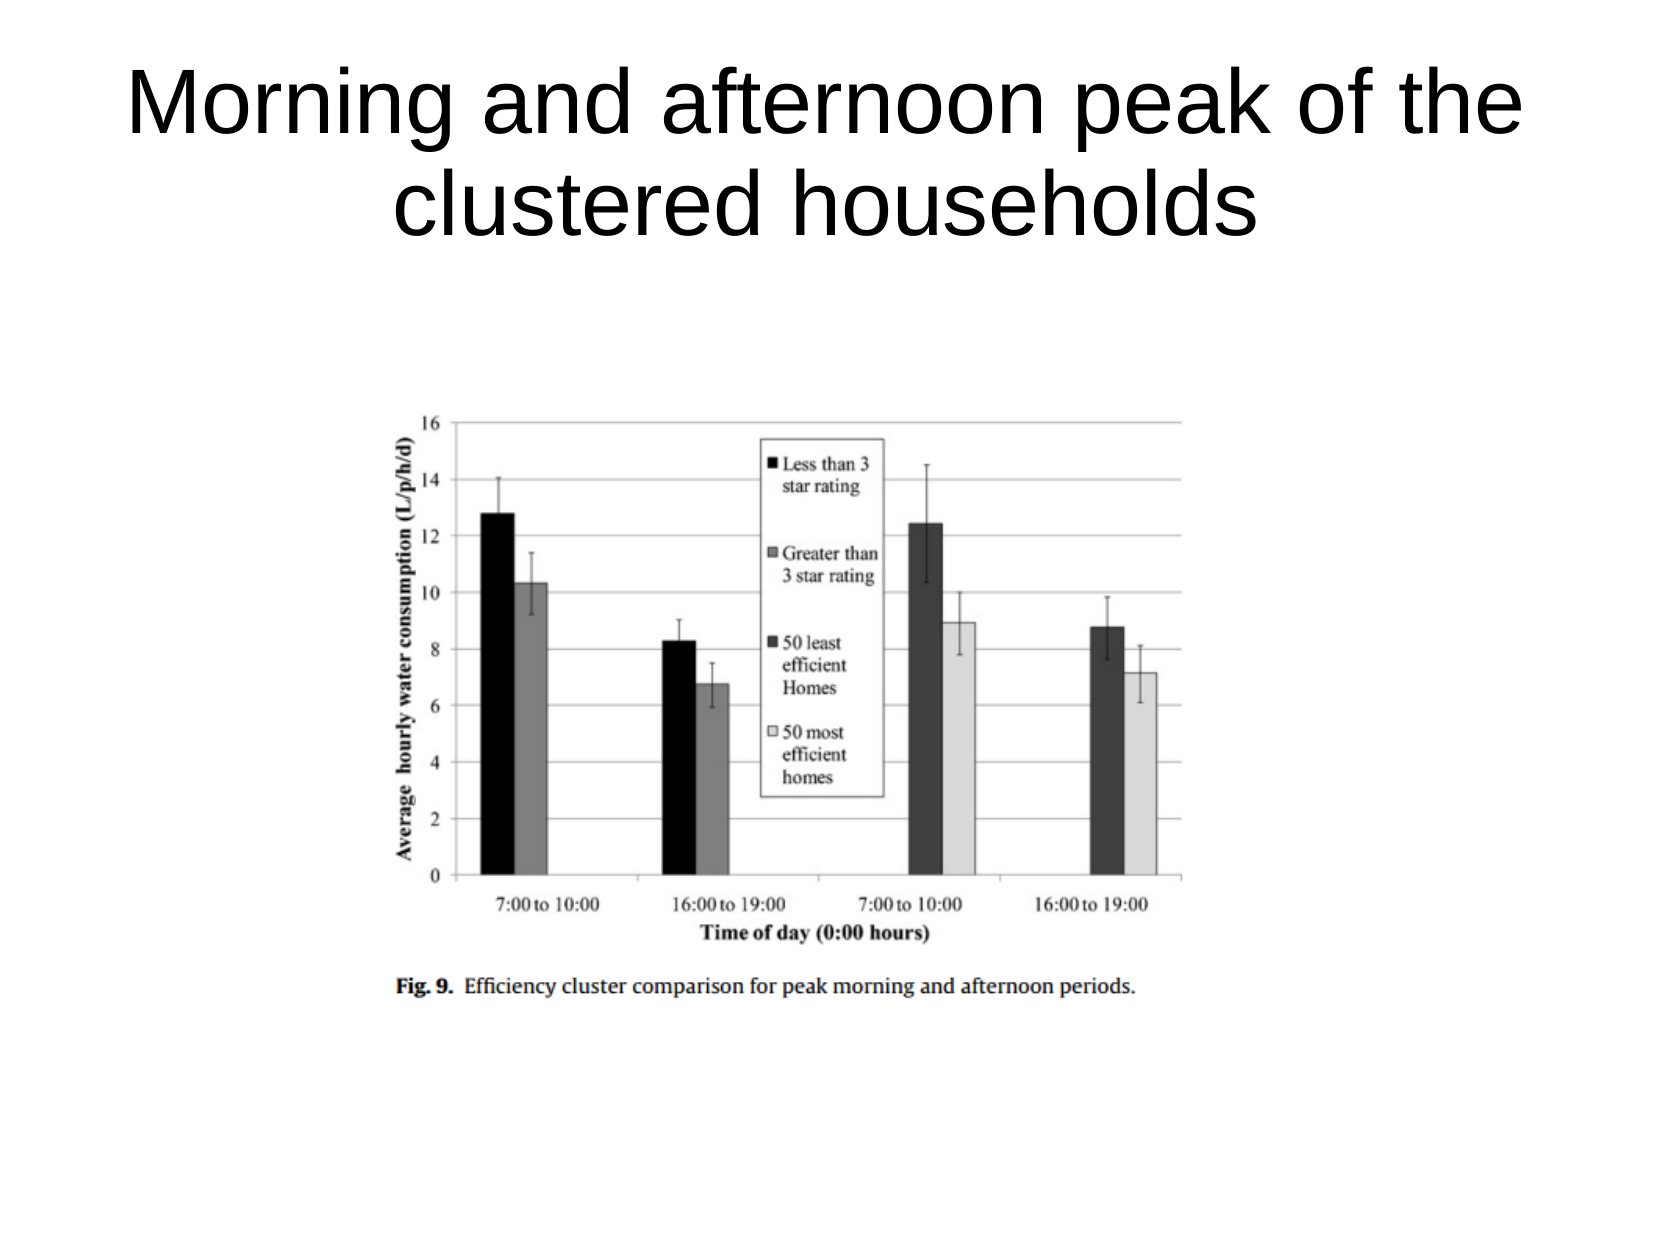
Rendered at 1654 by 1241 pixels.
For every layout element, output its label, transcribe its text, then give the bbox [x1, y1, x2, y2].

title Morning and afternoon peak of the clustered households [82, 49, 1571, 257]
picture [366, 389, 1195, 1017]
